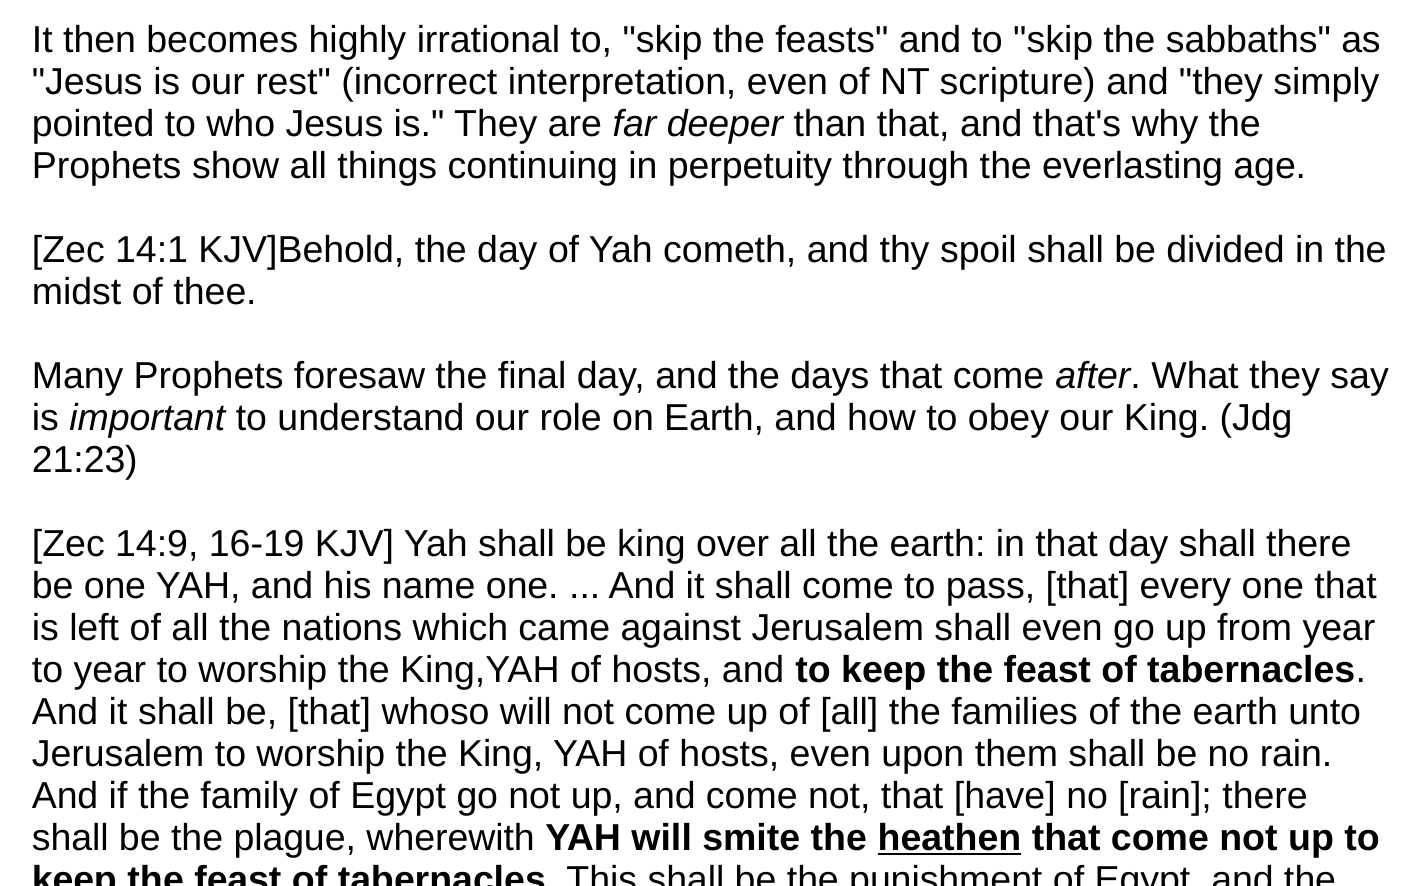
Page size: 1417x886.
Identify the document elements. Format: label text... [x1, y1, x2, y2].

text_box It then becomes highly irrational to, "skip the feasts" and to "skip the sabbaths" as "Jesus is our rest" (incorrect interpretation, even of NT scripture) and "they simply pointed to who Jesus is." They are far deeper than that, and that's why the Prophets show all things continuing in perpetuity through the everlasting age. [Zec 14:1 KJV]Behold, the day of Yah cometh, and thy spoil shall be divided in the midst of thee. Many Prophets foresaw the final day, and the days that come after. What they say is important to understand our role on Earth, and how to obey our King. (Jdg 21:23) [Zec 14:9, 16-19 KJV] Yah shall be king over all the earth: in that day shall there be one YAH, and his name one. ... And it shall come to pass, [that] every one that is left of all the nations which came against Jerusalem shall even go up from year to year to worship the King,YAH of hosts, and to keep the feast of tabernacles. And it shall be, [that] whoso will not come up of [all] the families of the earth unto Jerusalem to worship the King, YAH of hosts, even upon them shall be no rain. And if the family of Egypt go not up, and come not, that [have] no [rain]; there shall be the plague, wherewith YAH will smite the heathen that come not up to keep the feast of tabernacles. This shall be the punishment of Egypt, and the punishment of all nations that come not up to keep the feast of tabernacles. Are you sure you want to "skip the feasts"? You see, this teaching of Christianity brings curses on people. When we refuse to hear the Torah, we bring curses on our flesh and our nation. [Deu 29:18-21 KJV] there should be among you man, or woman, or family, or tribe, whose heart turneth away this day from Yah our God, to go [and] serve the gods of these nations; lest there should be among you a root that beareth gall and wormwood; And it come to pass, when he heareth the words of this curse, that he bless himself in his heart, saying, I shall have peace, though I walk in the imagination of mine heart, to add drunkenness to thirst: Yah will not spare him, but then the anger of Yah and his jealousy shall smoke against that man, and all the curses that are written in this book shall lie upon him, and Yah shall blot out his name from under heaven. Yah shall separate him unto evil out of all the tribes of Israel, according to all the curses of the covenant that are written in this book of the law: [17, 11, 1409, 877]
